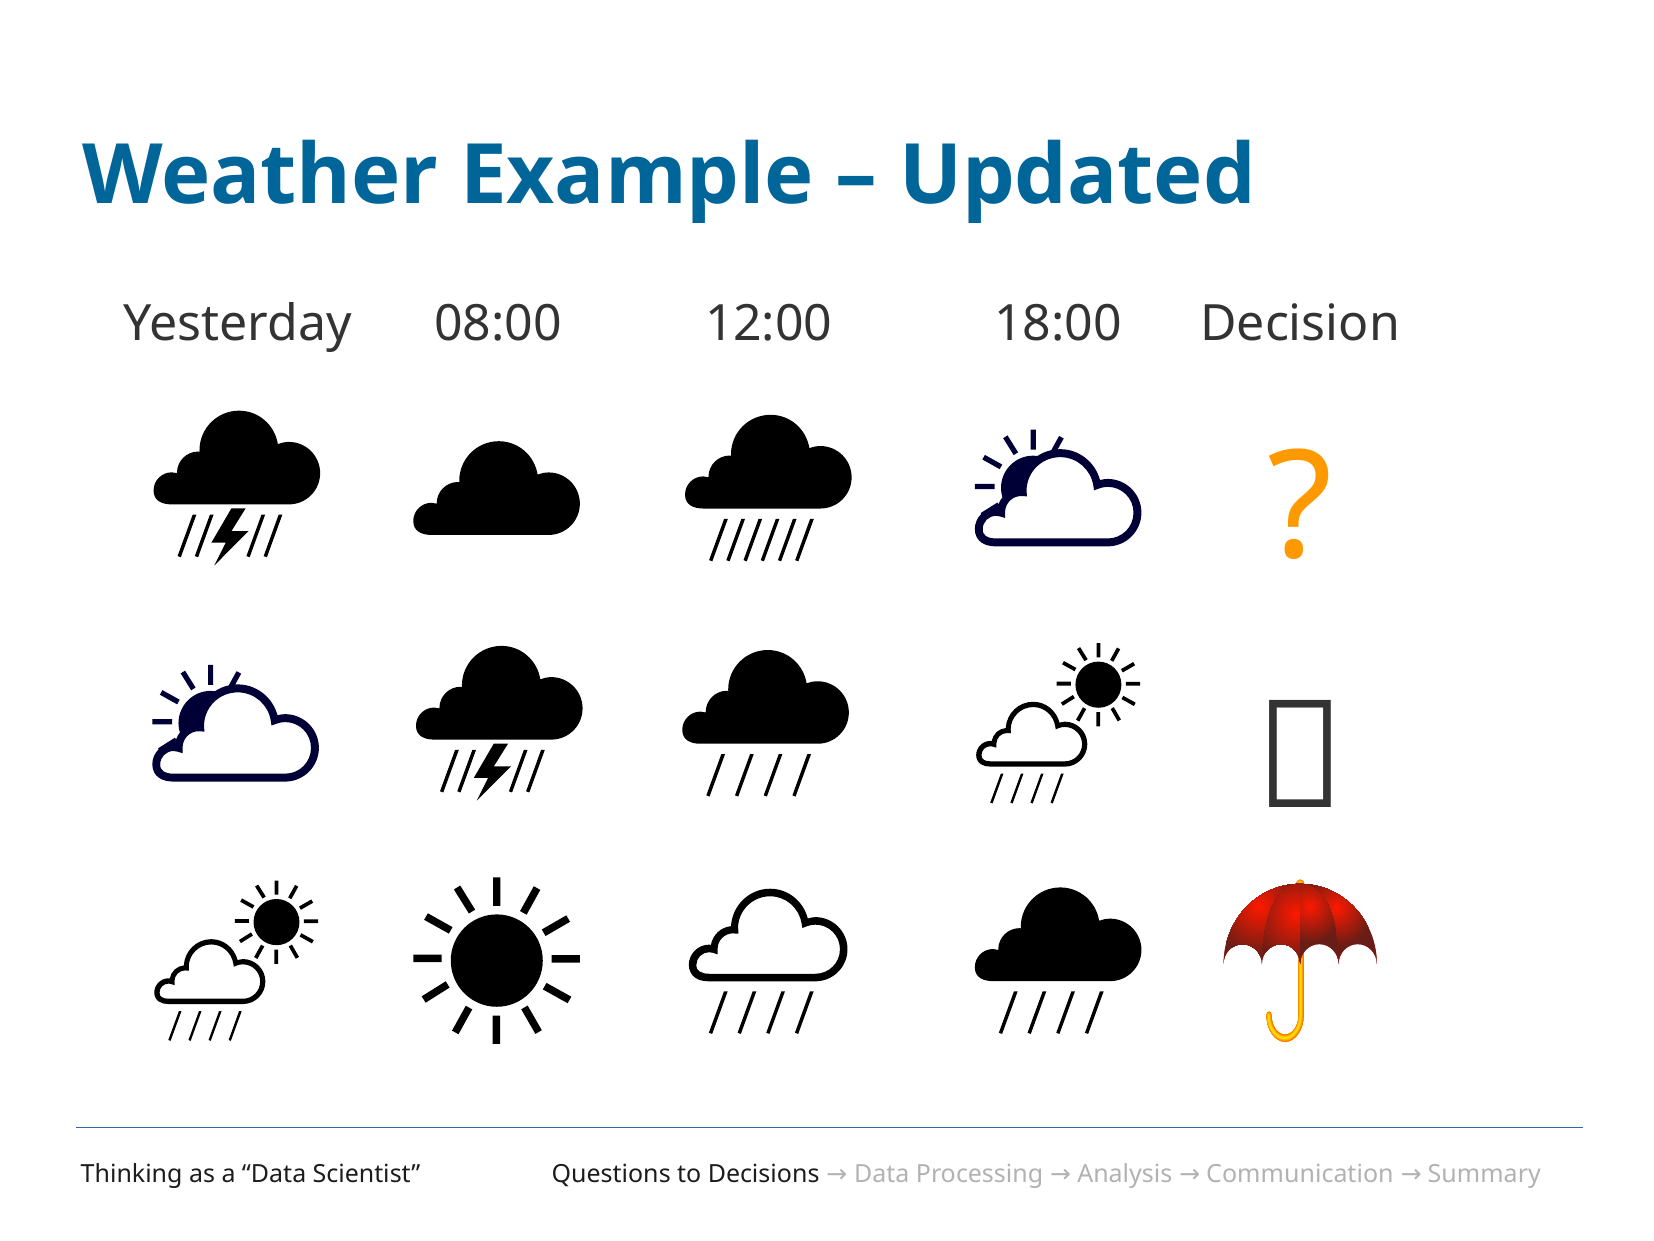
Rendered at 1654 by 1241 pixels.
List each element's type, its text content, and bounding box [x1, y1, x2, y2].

text_box Yesterday [96, 279, 379, 355]
text_box Thinking as a “Data Scientist” [65, 1148, 536, 1225]
picture [974, 404, 1142, 572]
picture [1223, 879, 1377, 1042]
text_box 08:00 [379, 279, 626, 355]
picture [684, 876, 853, 1045]
picture [682, 639, 849, 807]
text_box Decision [1186, 279, 1428, 355]
picture [974, 877, 1142, 1044]
title Weather Example – Updated [82, 72, 1571, 271]
picture [153, 404, 321, 572]
picture [152, 639, 319, 807]
text_box ? [1199, 389, 1401, 587]
picture [413, 404, 580, 572]
picture [415, 639, 583, 807]
picture [152, 876, 321, 1045]
picture [413, 877, 580, 1044]
text_box 18:00 [930, 279, 1186, 355]
text_box Questions to Decisions → Data Processing → Analysis → Communication → Summary [536, 1148, 1587, 1225]
picture [685, 404, 852, 572]
picture [973, 639, 1143, 808]
text_box 12:00 [641, 279, 897, 355]
text_box  [1205, 639, 1395, 808]
